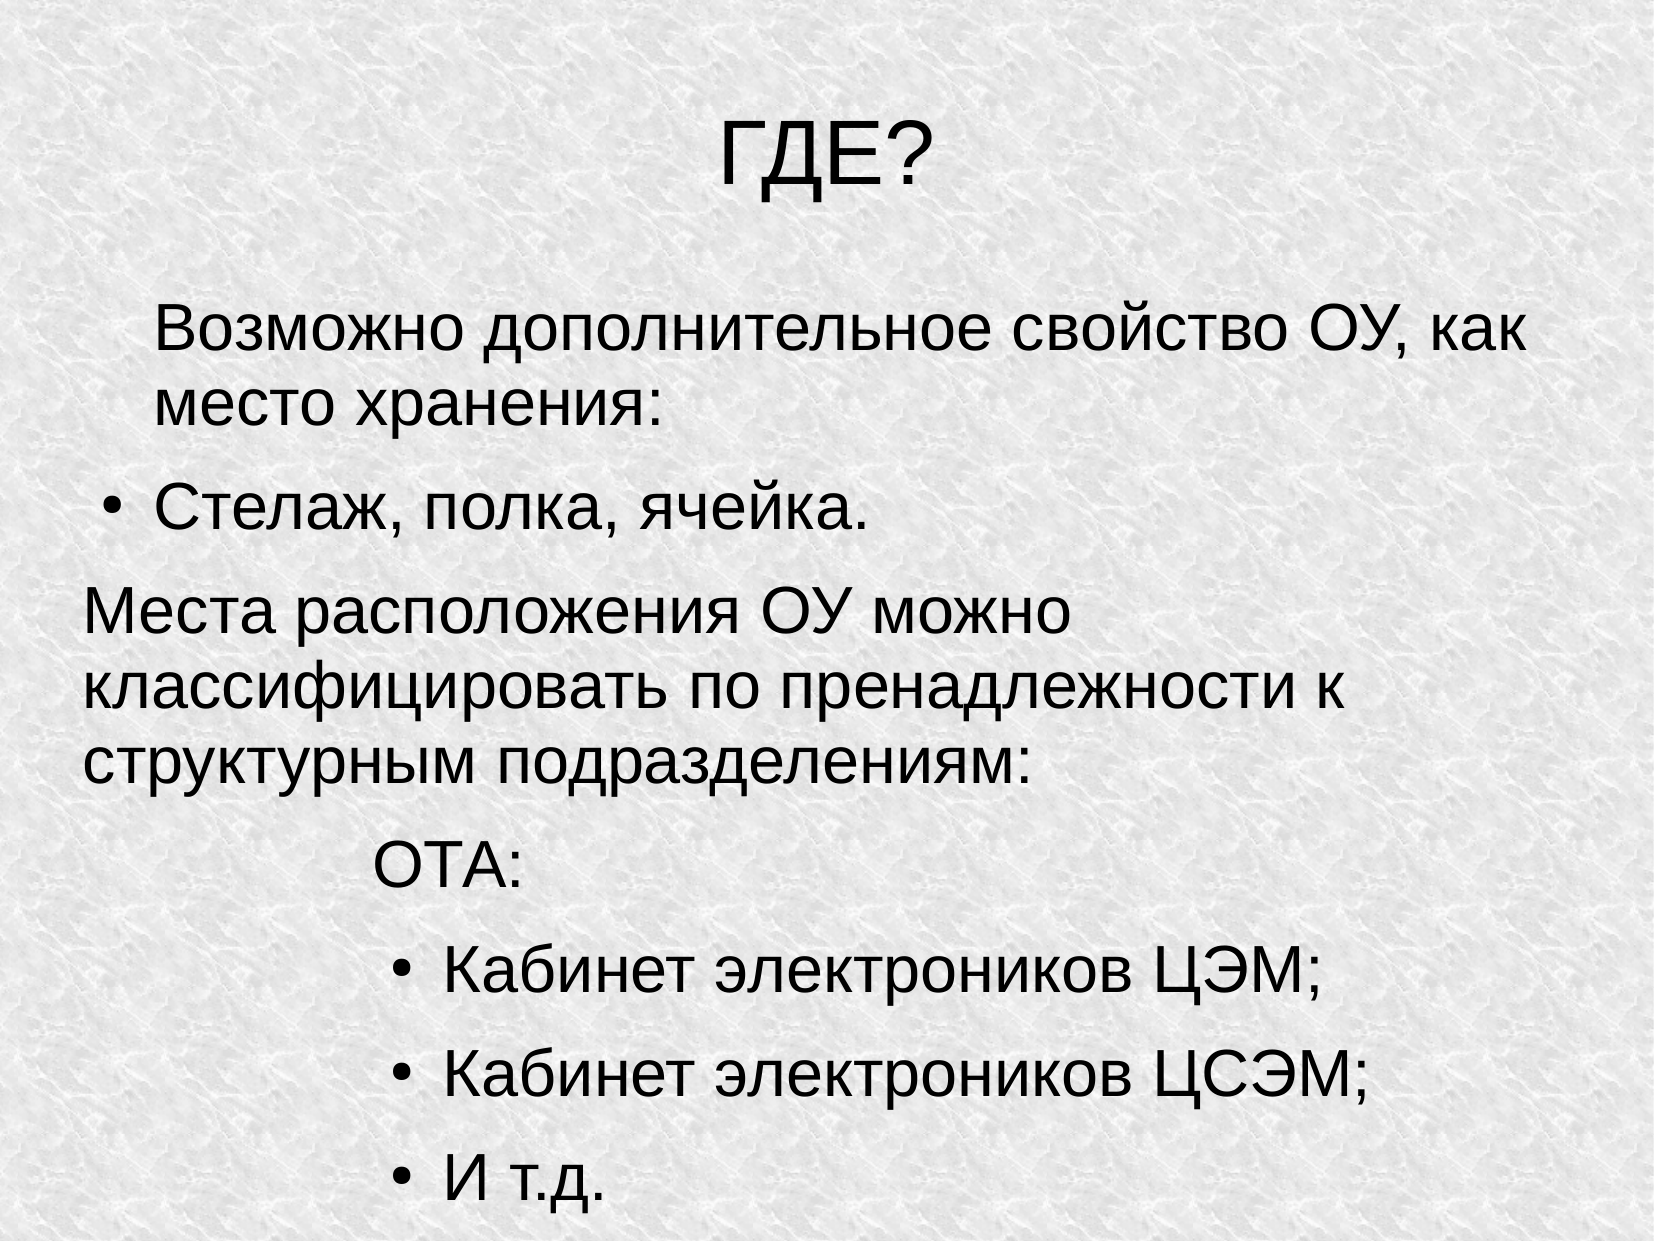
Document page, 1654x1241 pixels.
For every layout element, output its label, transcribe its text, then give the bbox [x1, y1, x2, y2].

title ГДЕ? [82, 49, 1571, 257]
picture [0, 0, 1654, 1241]
list Возможно дополнительное свойство ОУ, как место хранения: Стелаж, полка, ячейка. Места расположения ОУ можно классифицировать по пренадлежности к структурным подразделениям: ОТА: Кабинет электроников ЦЭМ; Кабинет электроников ЦСЭМ; И т.д. [82, 290, 1571, 1241]
